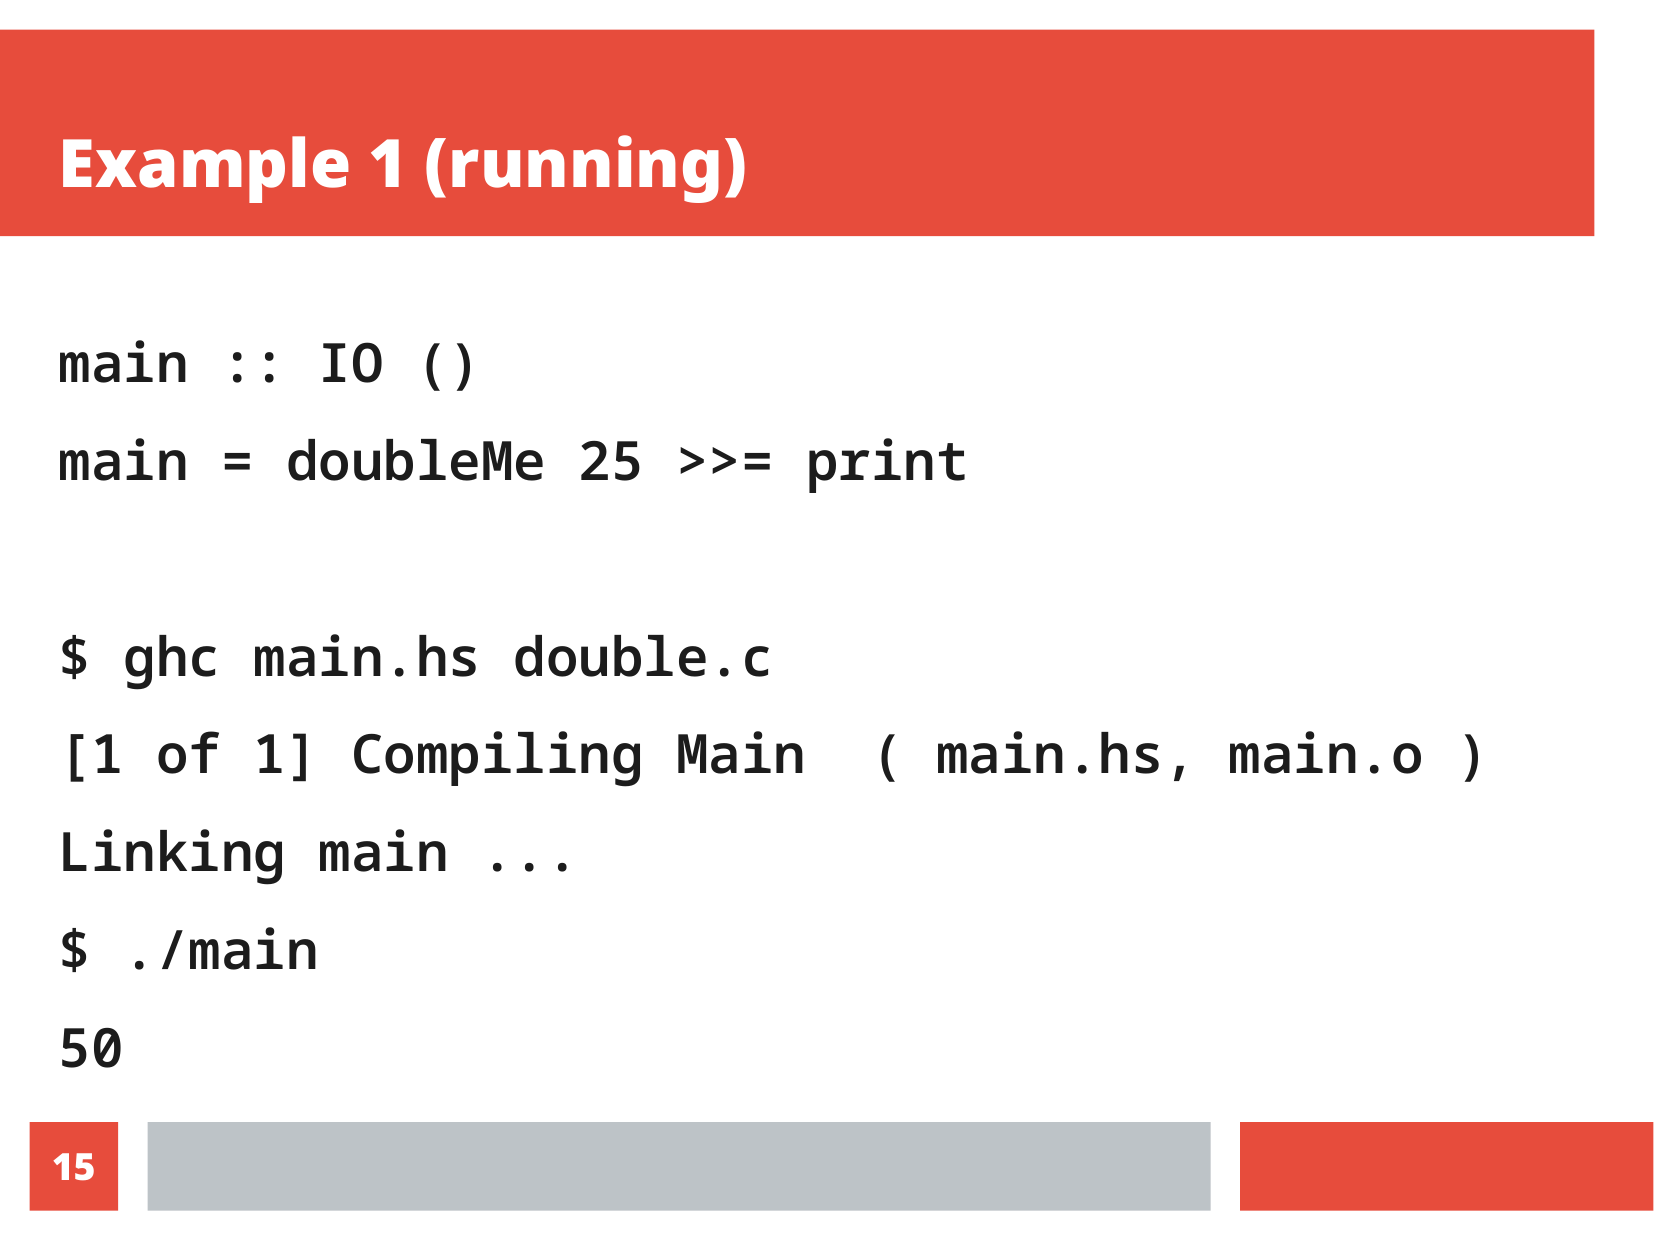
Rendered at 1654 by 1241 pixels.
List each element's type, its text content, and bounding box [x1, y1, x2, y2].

title Example 1 (running) [59, 59, 1595, 207]
list main :: IO () main = doubleMe 25 >>= print $ ghc main.hs double.c [1 of 1] Compiling Main ( main.hs, main.o ) Linking main ... $ ./main 50 [59, 324, 1565, 1093]
